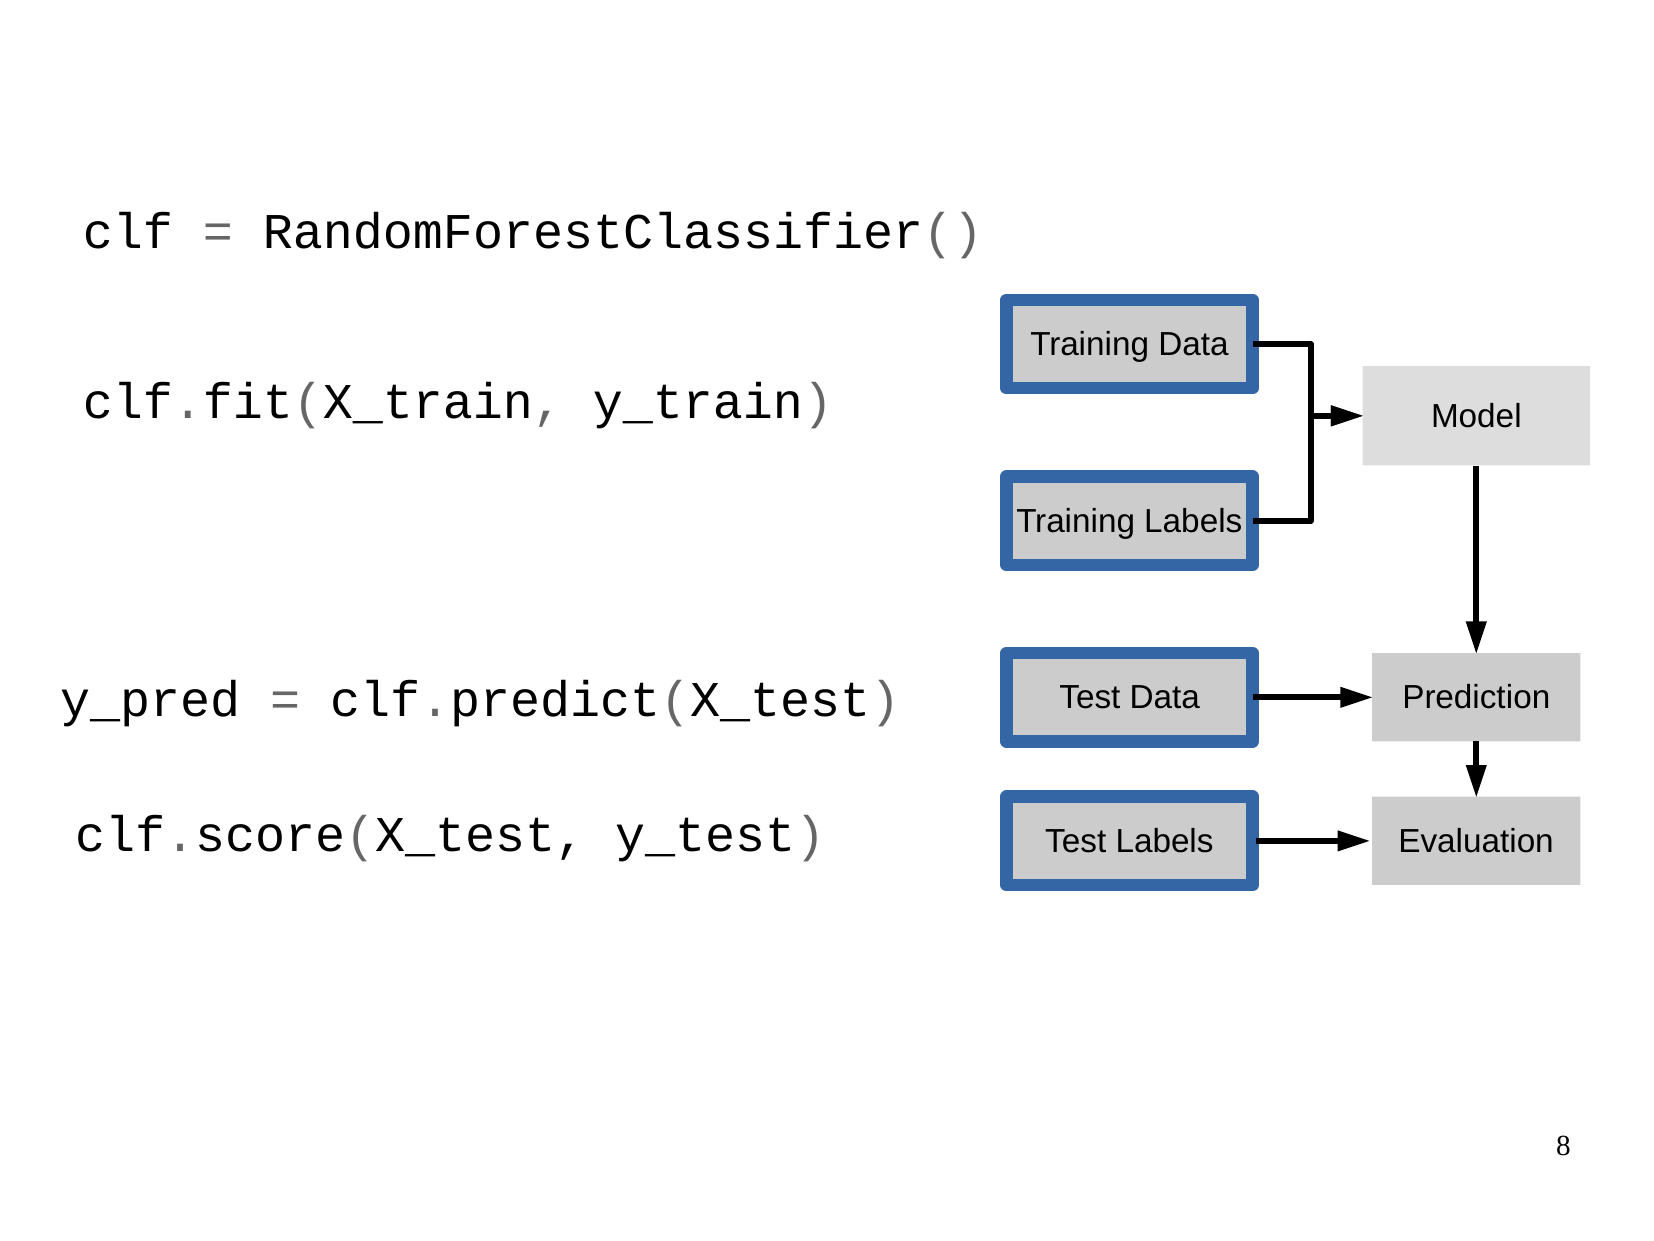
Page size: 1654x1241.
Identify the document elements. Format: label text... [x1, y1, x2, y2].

text_box Training Labels [1006, 476, 1253, 565]
text_box Test Labels [1006, 796, 1253, 885]
text_box clf = RandomForestClassifier() clf.fit(X_train, y_train) [82, 150, 1411, 766]
text_box Prediction [1372, 653, 1581, 742]
text_box Test Data [1006, 653, 1253, 742]
text_box Evaluation [1372, 796, 1581, 885]
text_box Model [1362, 366, 1591, 466]
text_box y_pred = clf.predict(X_test) [60, 675, 916, 766]
text_box clf.score(X_test, y_test) [75, 810, 1486, 961]
text_box Training Data [1006, 299, 1253, 389]
